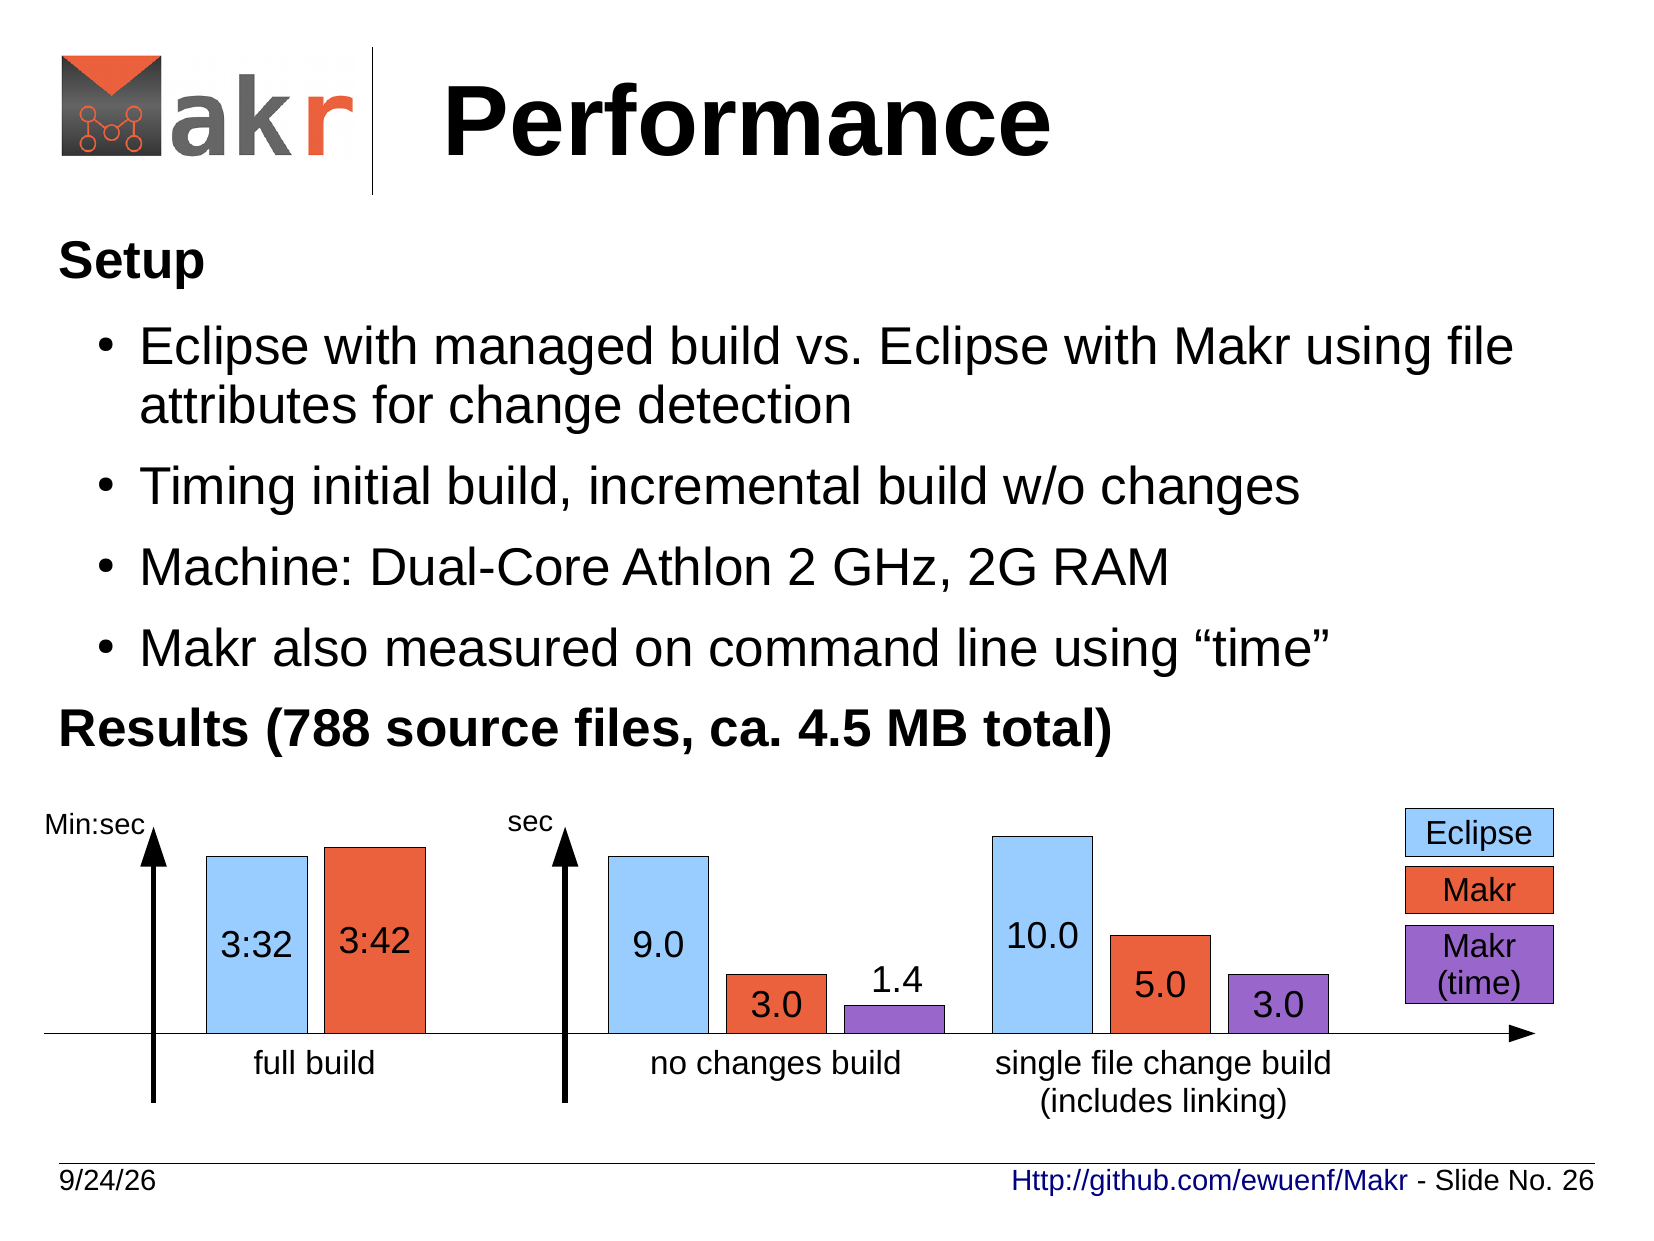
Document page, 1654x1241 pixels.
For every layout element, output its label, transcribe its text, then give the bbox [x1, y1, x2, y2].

text_box 3:32 [206, 856, 308, 1033]
list Setup Eclipse with managed build vs. Eclipse with Makr using file attributes for change detection Timing initial build, incremental build w/o changes Machine: Dual-Core Athlon 2 GHz, 2G RAM Makr also measured on command line using “time” Results (788 source files, ca. 4.5 MB total) [59, 230, 1595, 762]
text_box 5.0 [1110, 935, 1211, 1034]
text_box 3.0 [726, 974, 827, 1034]
text_box no changes build [635, 1037, 941, 1094]
text_box Makr (time) [1405, 925, 1554, 1004]
text_box 3.0 [1228, 974, 1329, 1034]
picture [59, 53, 355, 158]
text_box single file change build (includes linking) [980, 1037, 1380, 1127]
text_box full build [238, 1037, 443, 1094]
text_box 10.0 [992, 836, 1093, 1034]
text_box sec [492, 797, 579, 853]
text_box 3:42 [324, 847, 426, 1034]
text_box Eclipse [1405, 808, 1554, 857]
text_box [844, 1005, 945, 1034]
text_box Makr [1405, 866, 1554, 914]
text_box 9.0 [608, 856, 709, 1034]
text_box Min:sec [29, 800, 213, 857]
title Performance [442, 65, 1607, 177]
text_box 1.4 [856, 950, 938, 1008]
